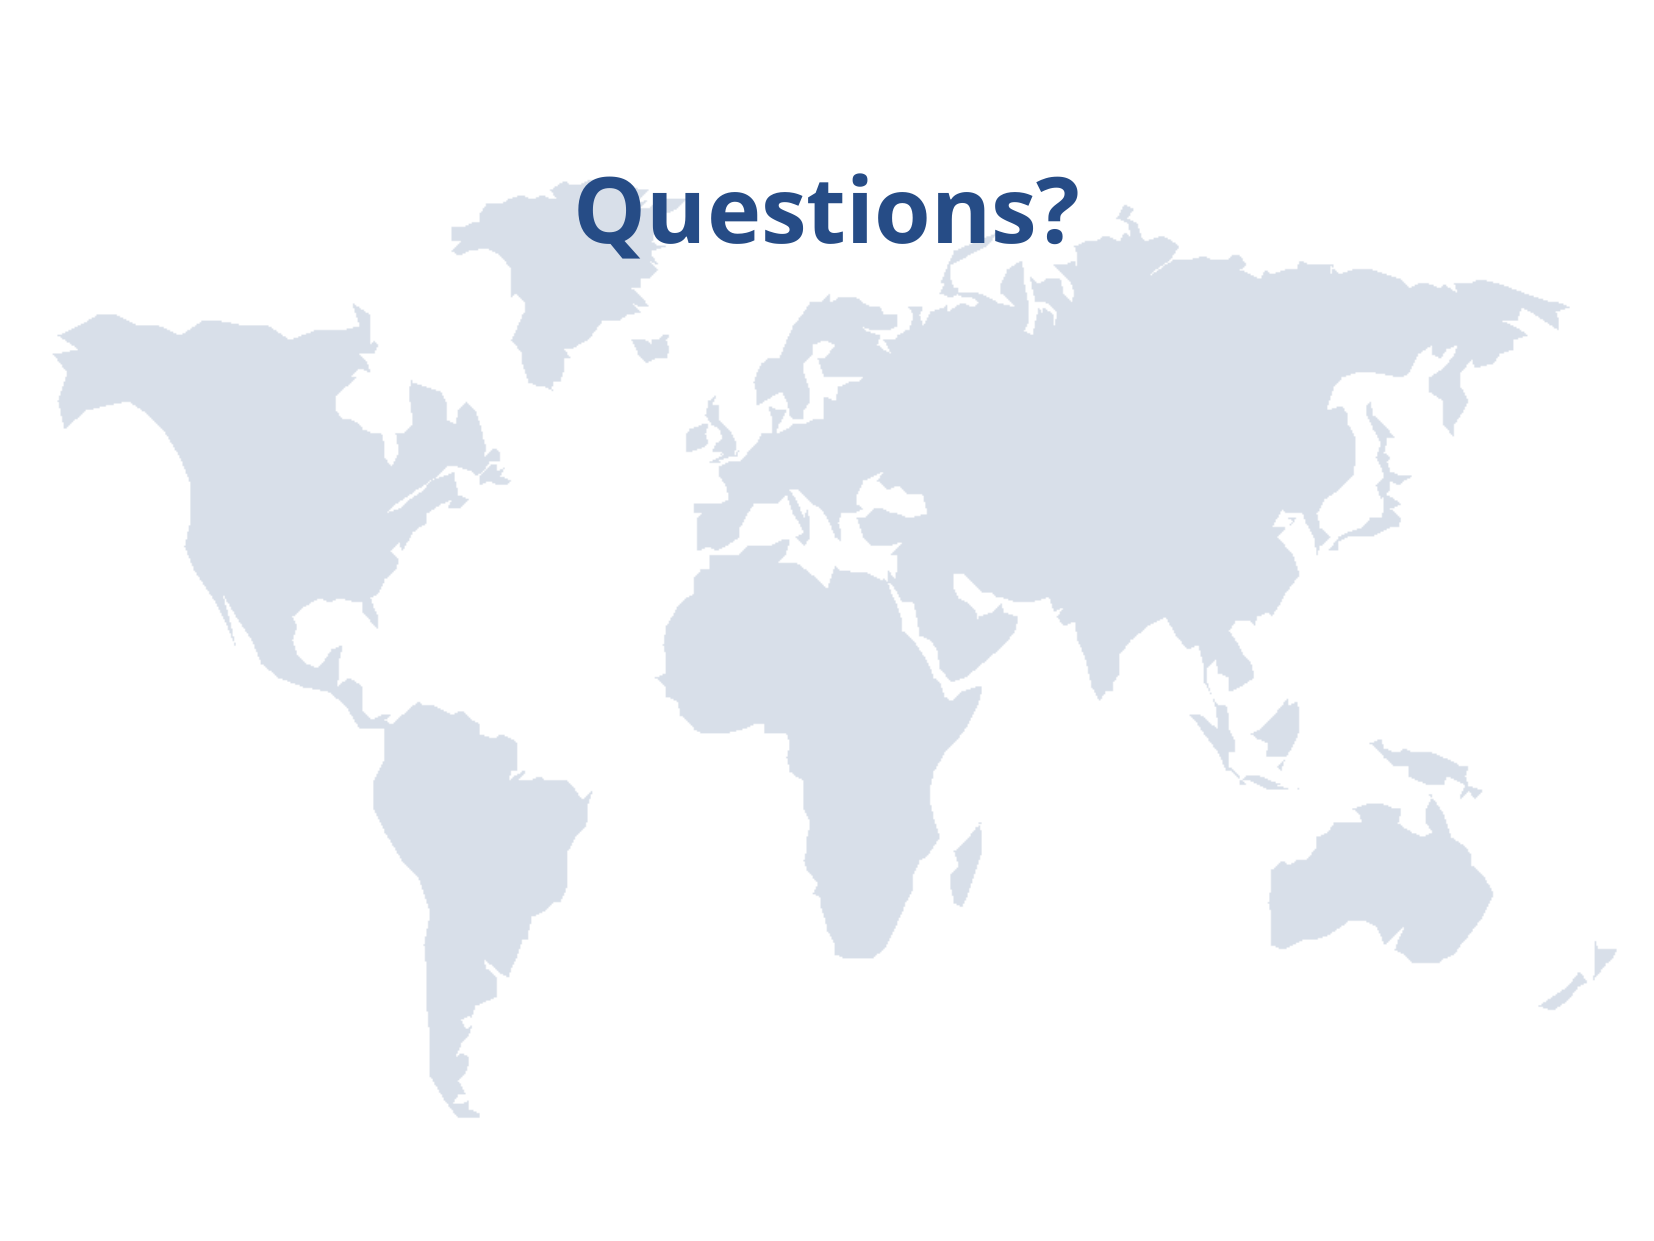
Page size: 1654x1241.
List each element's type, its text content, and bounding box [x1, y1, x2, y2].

title Questions? [121, 102, 1534, 310]
